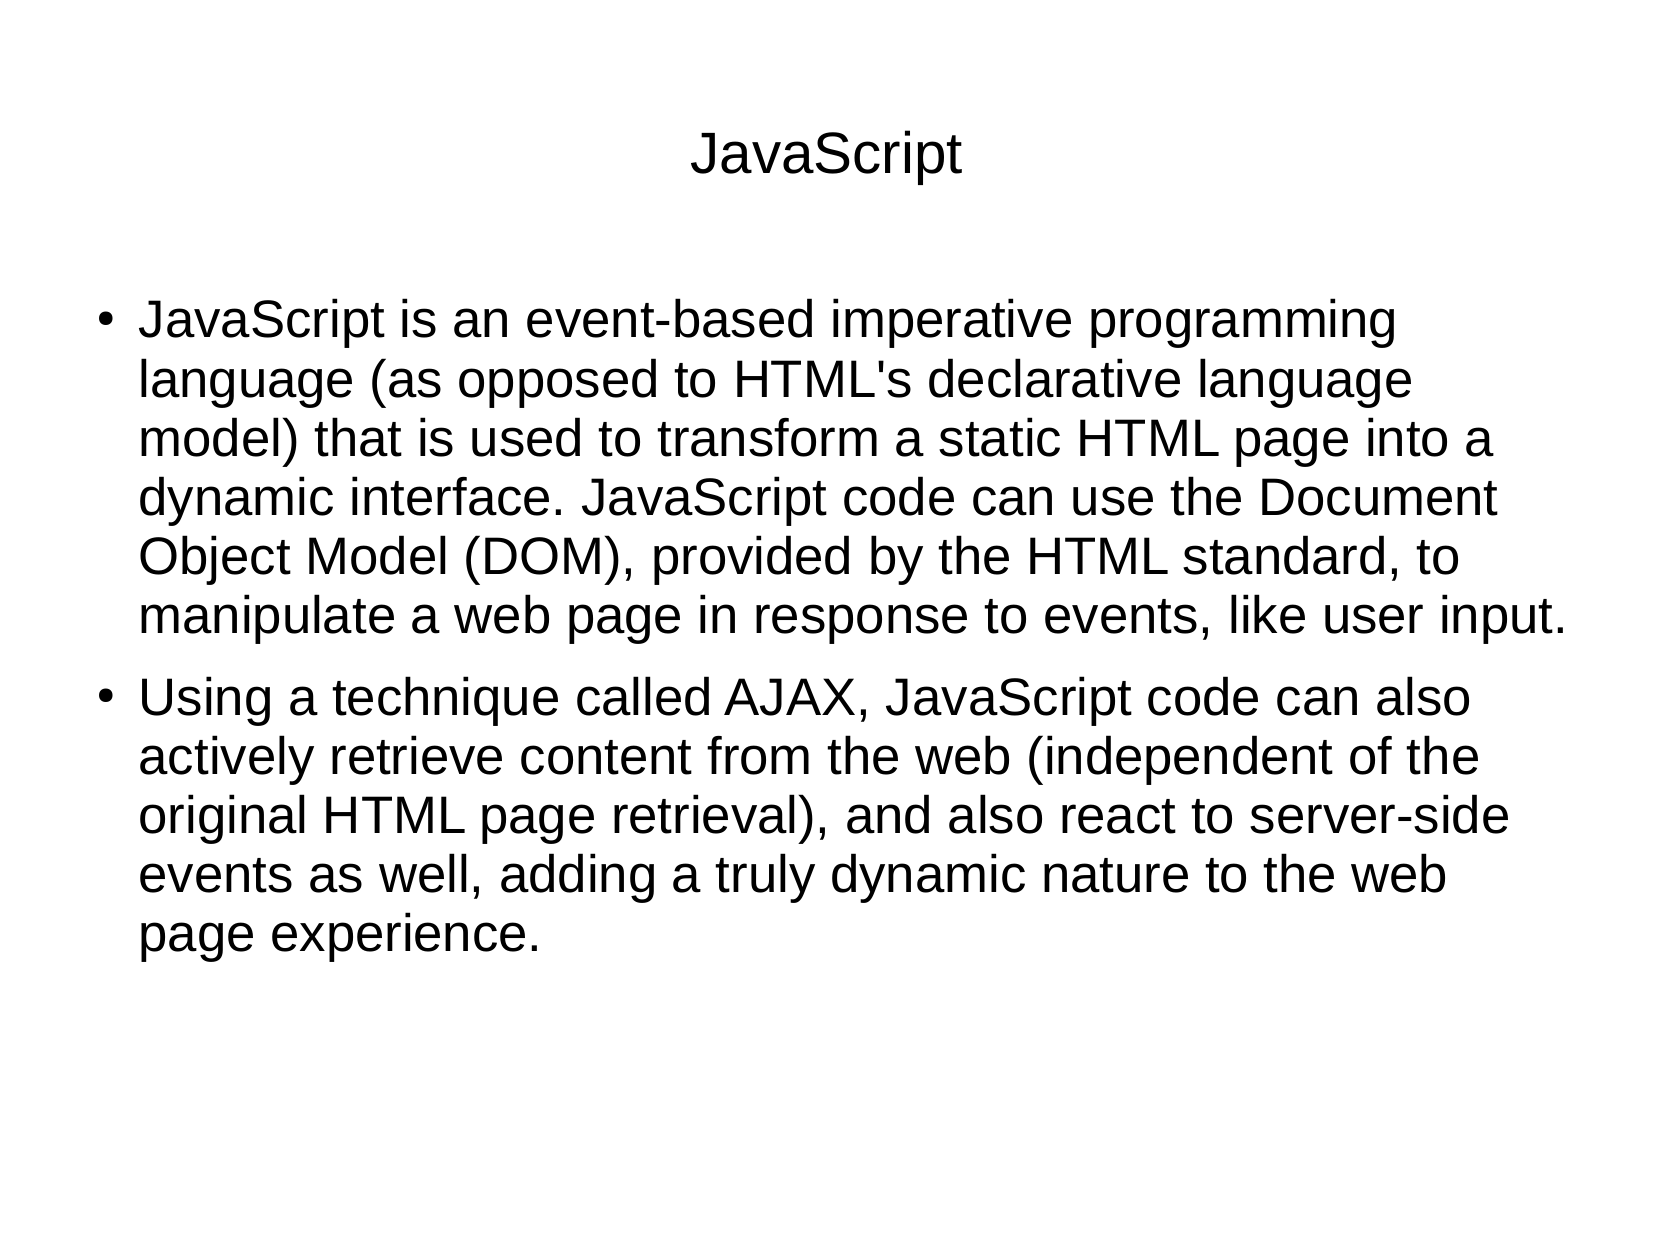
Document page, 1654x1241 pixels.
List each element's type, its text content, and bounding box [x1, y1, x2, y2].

title JavaScript [82, 49, 1571, 257]
list JavaScript is an event-based imperative programming language (as opposed to HTML's declarative language model) that is used to transform a static HTML page into a dynamic interface. JavaScript code can use the Document Object Model (DOM), provided by the HTML standard, to manipulate a web page in response to events, like user input. Using a technique called AJAX, JavaScript code can also actively retrieve content from the web (independent of the original HTML page retrieval), and also react to server-side events as well, adding a truly dynamic nature to the web page experience. [82, 290, 1571, 1010]
